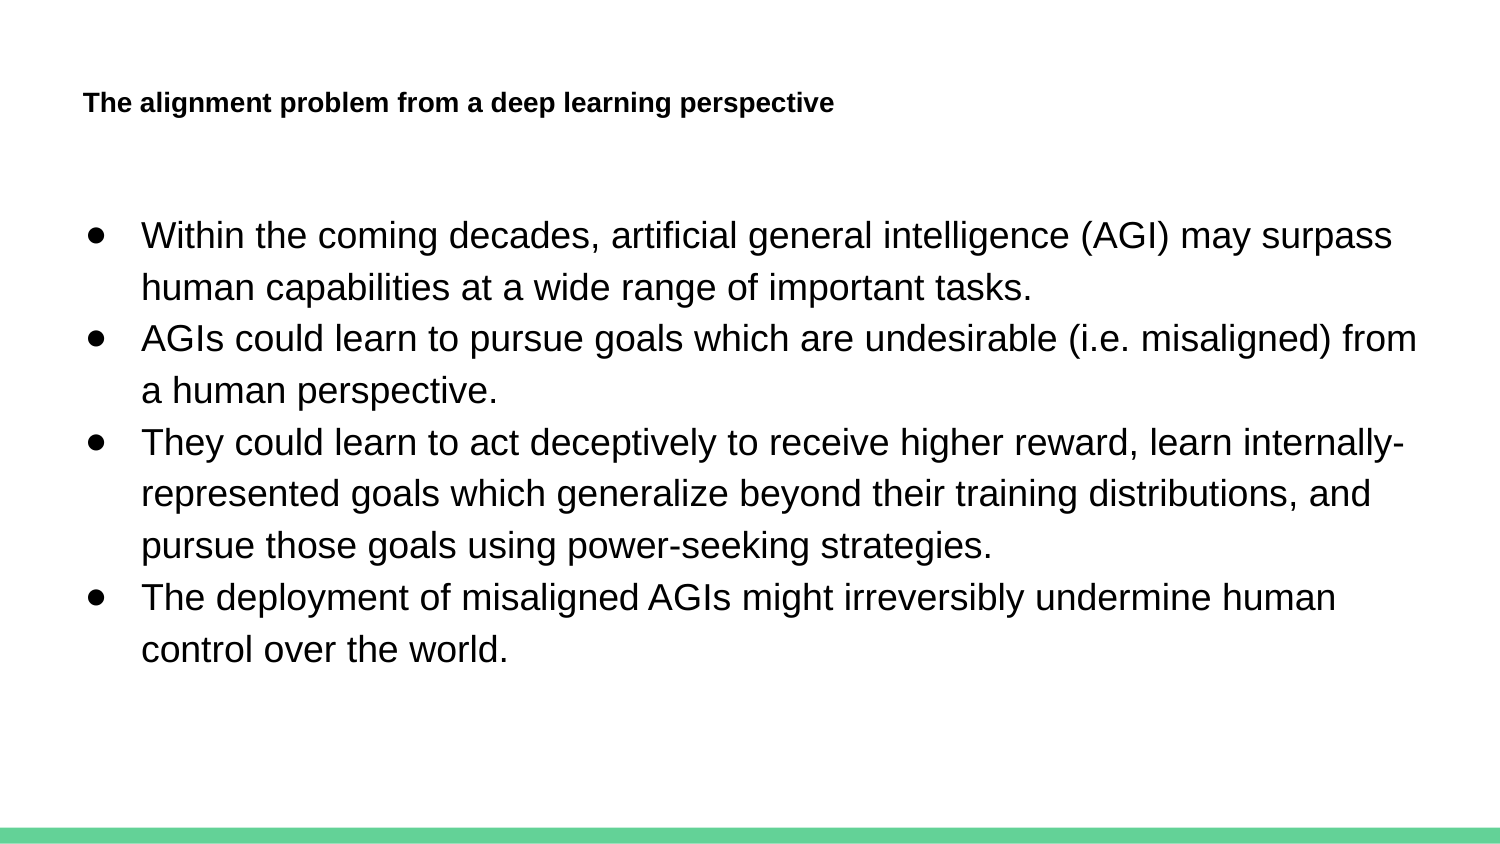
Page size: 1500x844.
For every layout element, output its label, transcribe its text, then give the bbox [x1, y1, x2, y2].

title The alignment problem from a deep learning perspective [51, 72, 1449, 167]
list Within the coming decades, artificial general intelligence (AGI) may surpass human capabilities at a wide range of important tasks. AGIs could learn to pursue goals which are undesirable (i.e. misaligned) from a human perspective. They could learn to act deceptively to receive higher reward, learn internally-represented goals which generalize beyond their training distributions, and pursue those goals using power-seeking strategies. The deployment of misaligned AGIs might irreversibly undermine human control over the world. [51, 189, 1449, 750]
